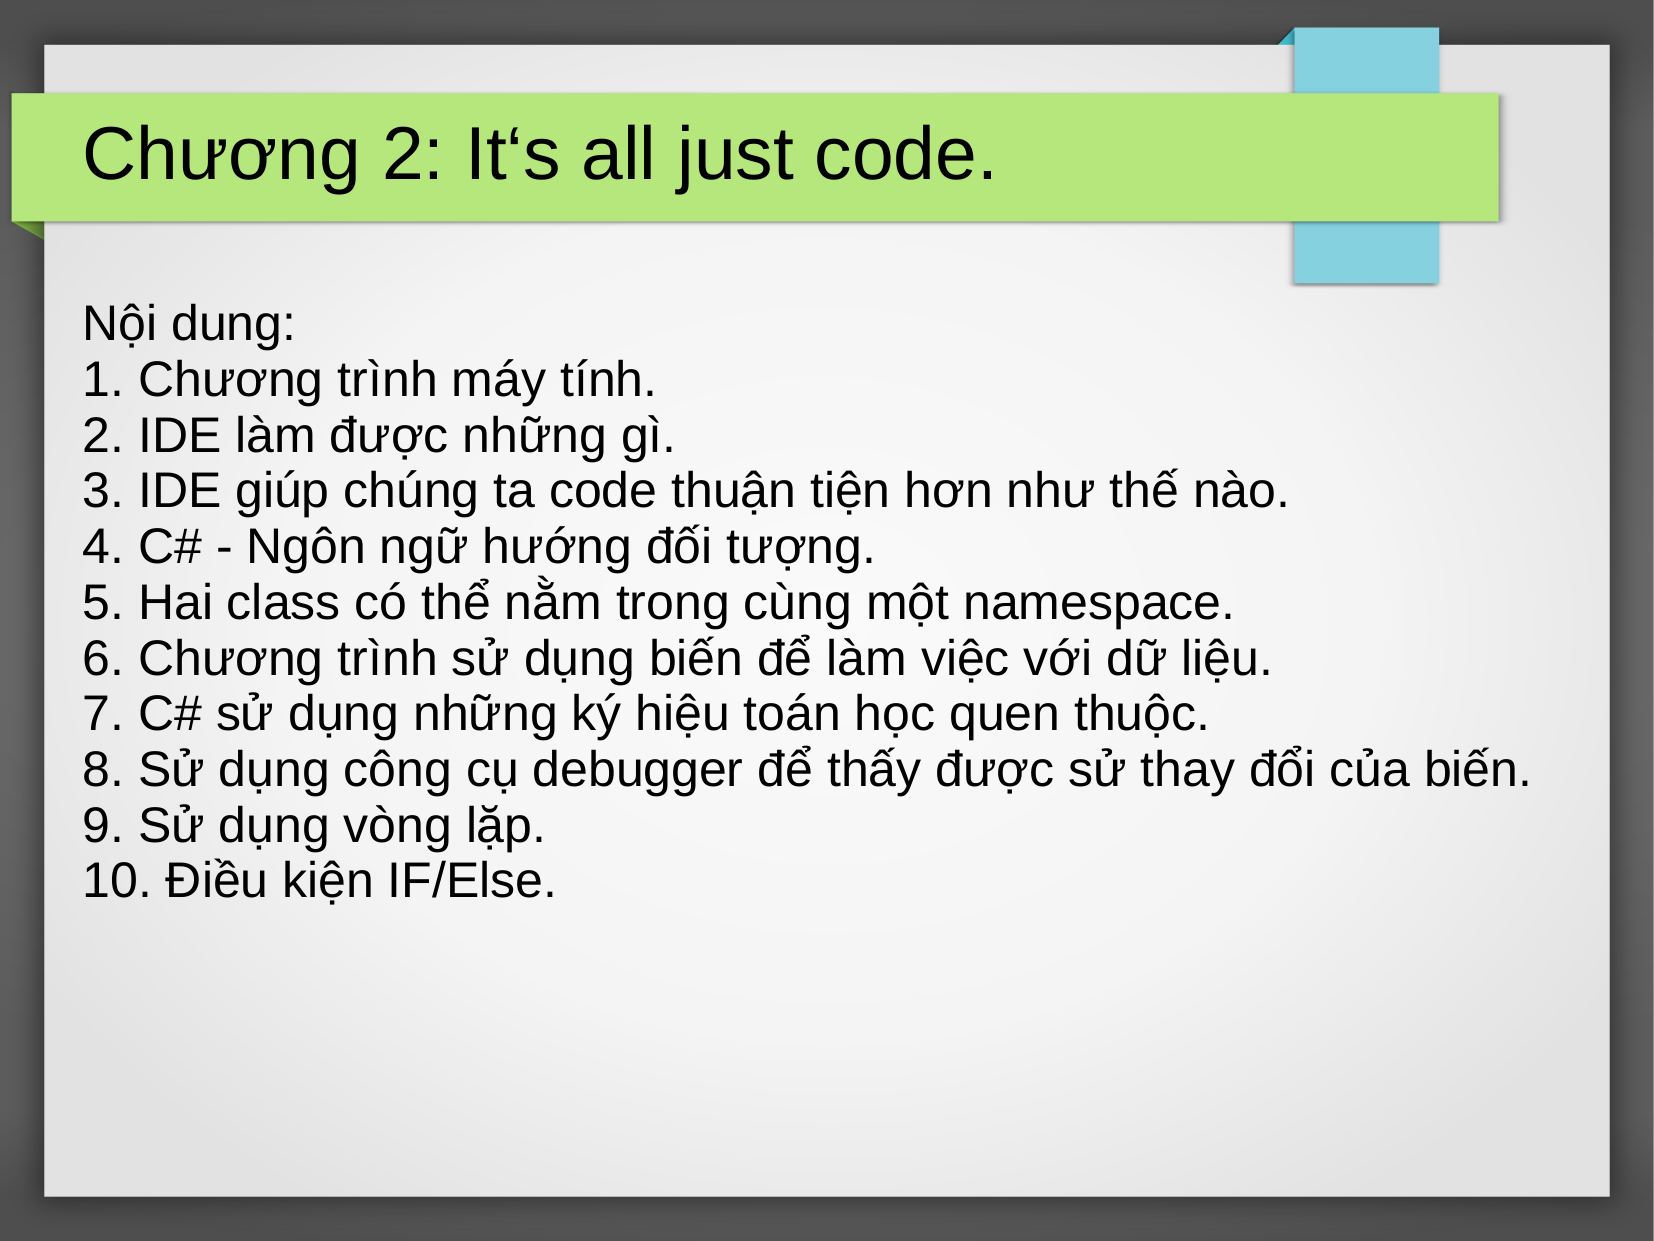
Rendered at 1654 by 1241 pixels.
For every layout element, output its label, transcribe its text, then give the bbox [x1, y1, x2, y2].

subtitle Nội dung: 1. Chương trình máy tính. 2. IDE làm được những gì. 3. IDE giúp chúng ta code thuận tiện hơn như thế nào. 4. C# - Ngôn ngữ hướng đối tượng. 5. Hai class có thể nằm trong cùng một namespace. 6. Chương trình sử dụng biến để làm việc với dữ liệu. 7. C# sử dụng những ký hiệu toán học quen thuộc. 8. Sử dụng công cụ debugger để thấy được sử thay đổi của biến. 9. Sử dụng vòng lặp. 10. Điều kiện IF/Else. [82, 295, 1571, 1015]
picture [0, 0, 1654, 1241]
title Chương 2: It‘s all just code. [82, 94, 1264, 213]
